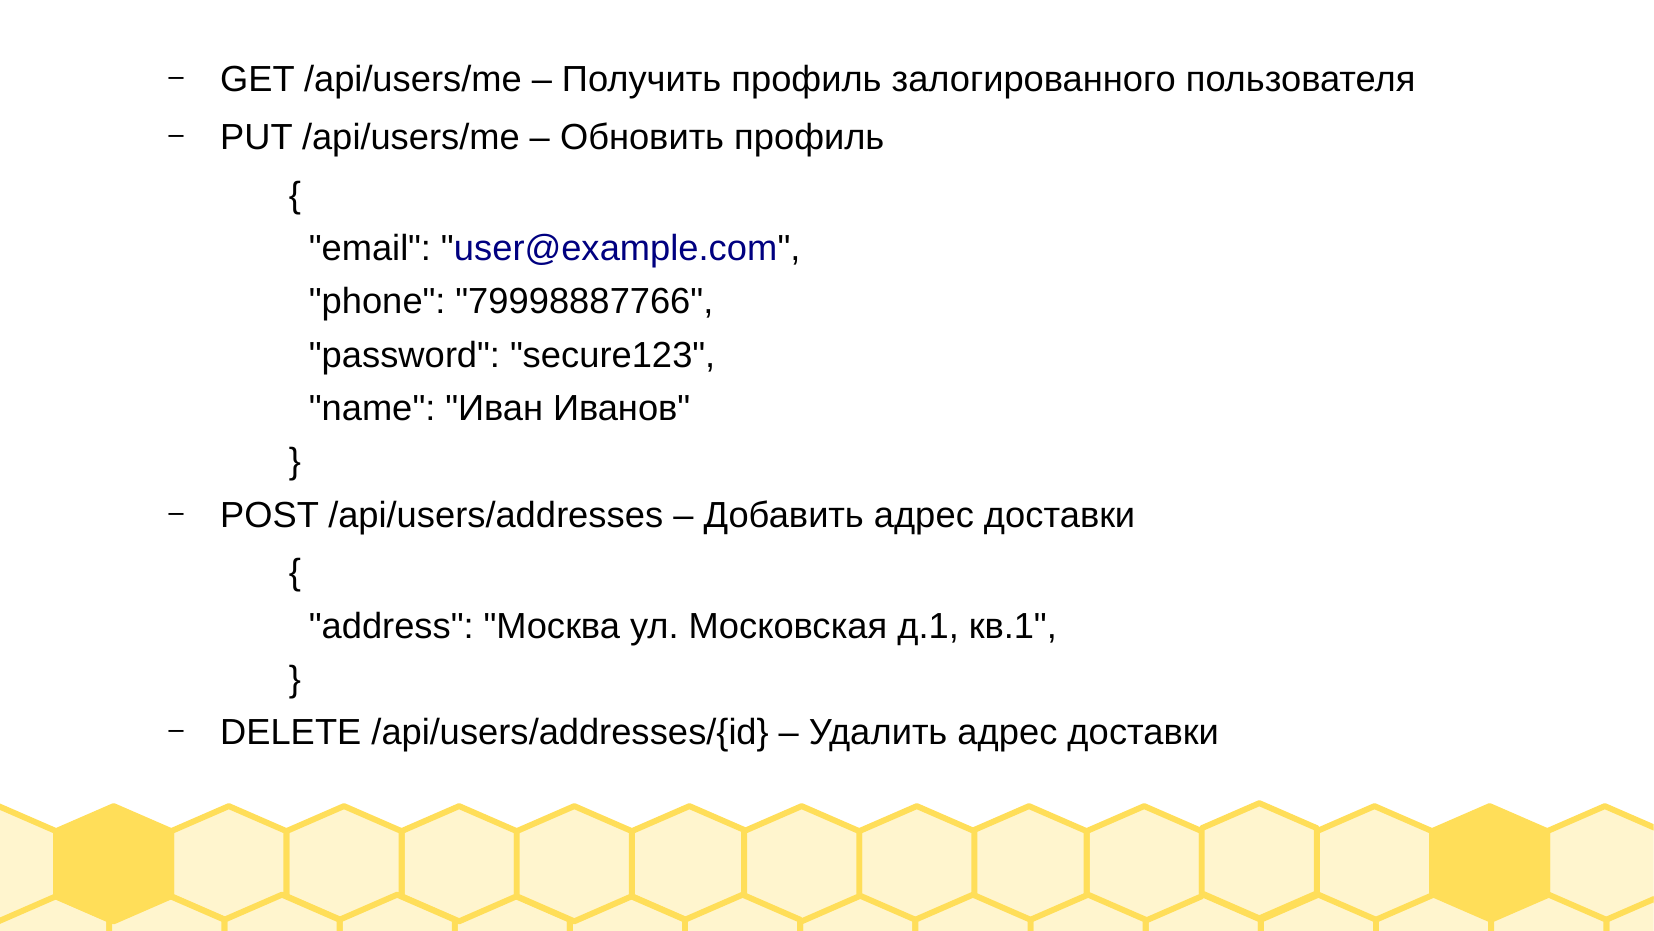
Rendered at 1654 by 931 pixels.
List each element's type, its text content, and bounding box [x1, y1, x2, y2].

list GET /api/users/me – Получить профиль залогированного пользователя PUT /api/users/me – Обновить профиль { "email": "user@example.com", "phone": "79998887766", "password": "secure123", "name": "Иван Иванов" } POST /api/users/addresses – Добавить адрес доставки { "address": "Москва ул. Московская д.1, кв.1", } DELETE /api/users/addresses/{id} – Удалить адрес доставки [82, 59, 1571, 758]
